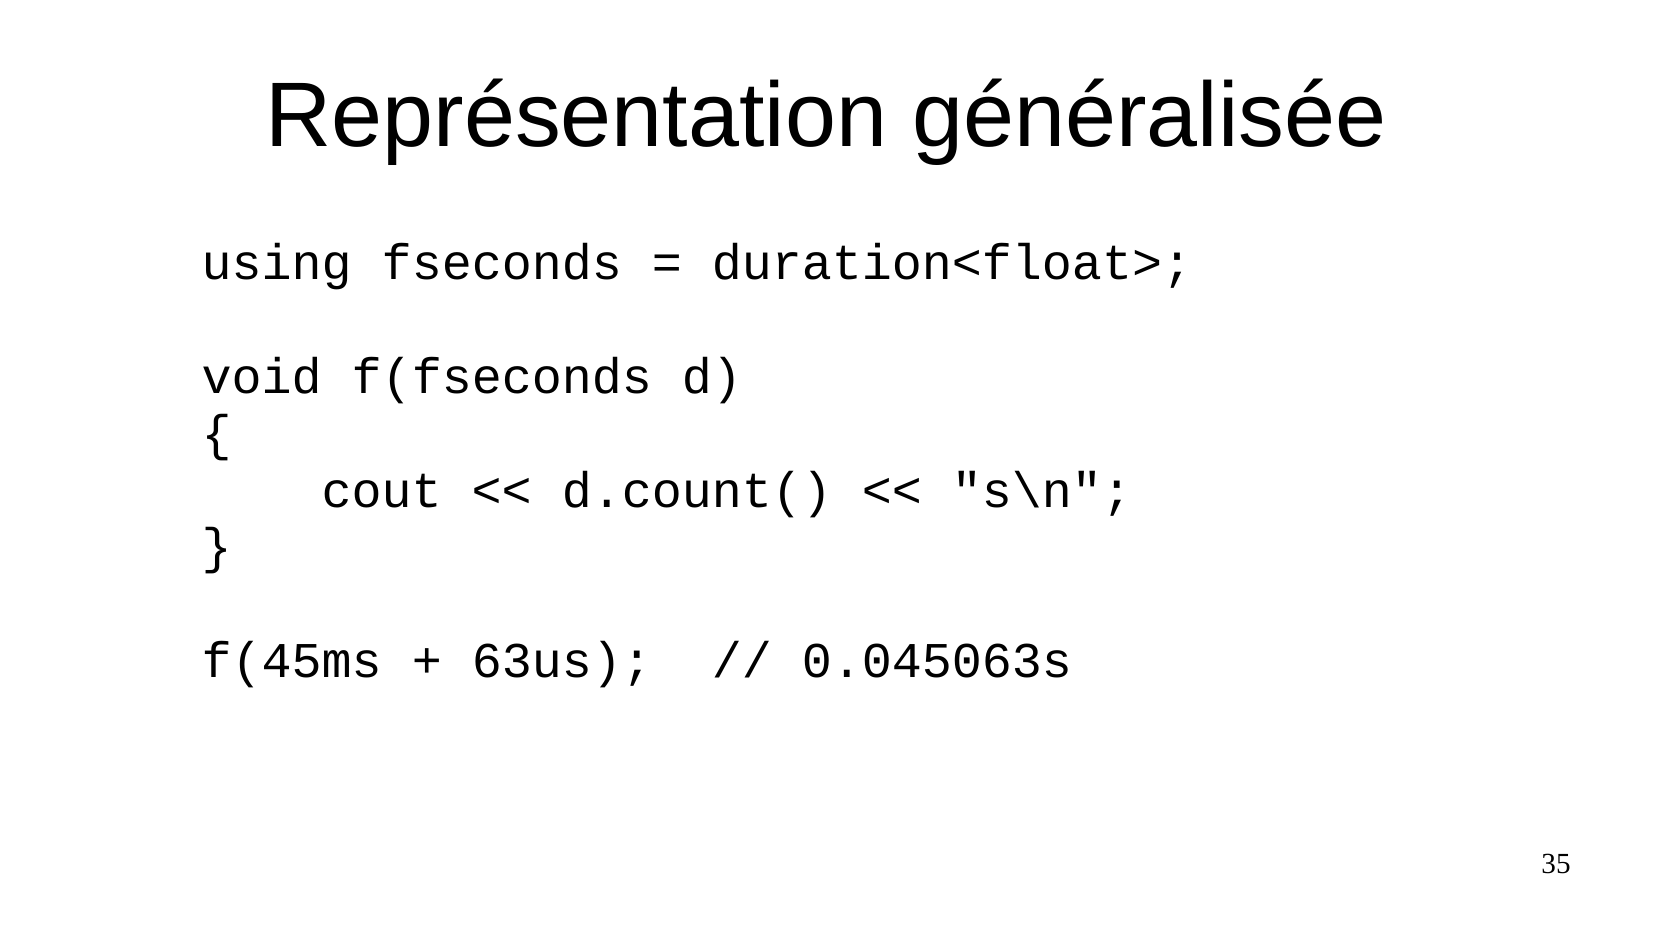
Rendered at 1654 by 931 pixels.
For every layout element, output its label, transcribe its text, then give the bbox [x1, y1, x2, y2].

text_box using fseconds = duration<float>; void f(fseconds d) { cout << d.count() << "s\n"; } f(45ms + 63us); // 0.045063s [186, 230, 1342, 767]
title Représentation généralisée [82, 37, 1571, 193]
